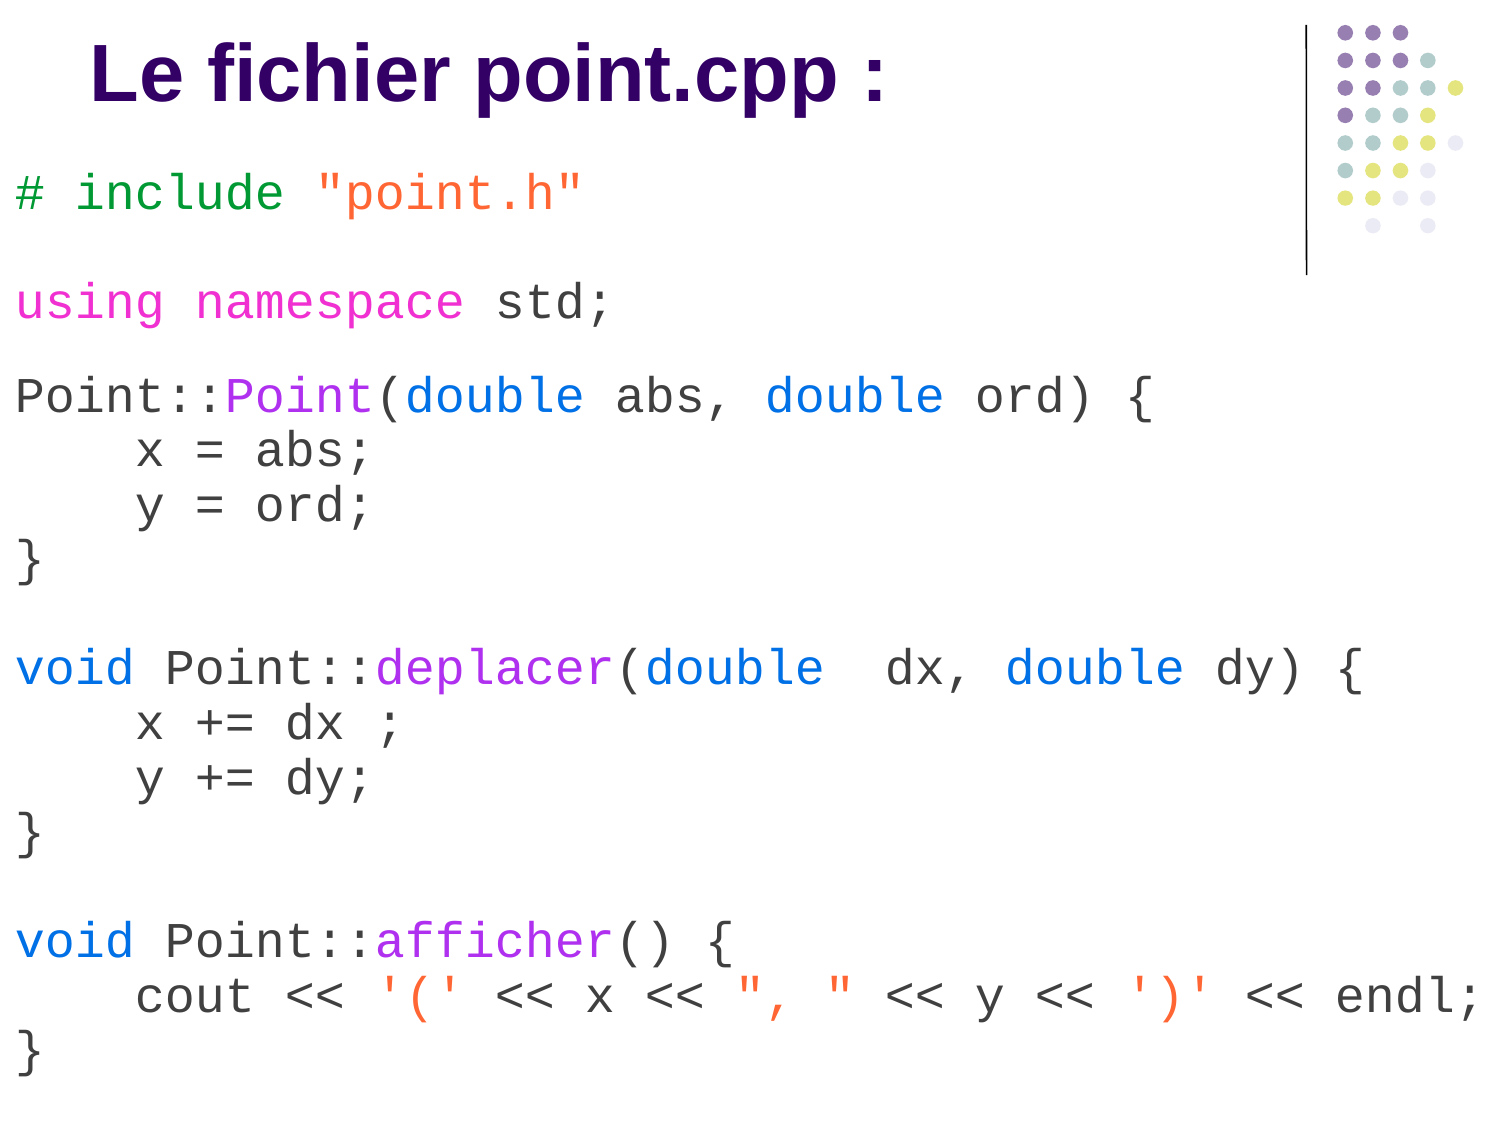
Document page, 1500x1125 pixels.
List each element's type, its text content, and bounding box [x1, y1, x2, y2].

list # include "point.h" using namespace std; Point::Point(double abs, double ord) { x = abs; y = ord; } void Point::deplacer(double dx, double dy) { x += dx ; y += dy; } void Point::afficher() { cout << '(' << x << ", " << y << ')' << endl; } [0, 118, 1500, 1112]
title Le fichier point.cpp : [75, 11, 1310, 118]
